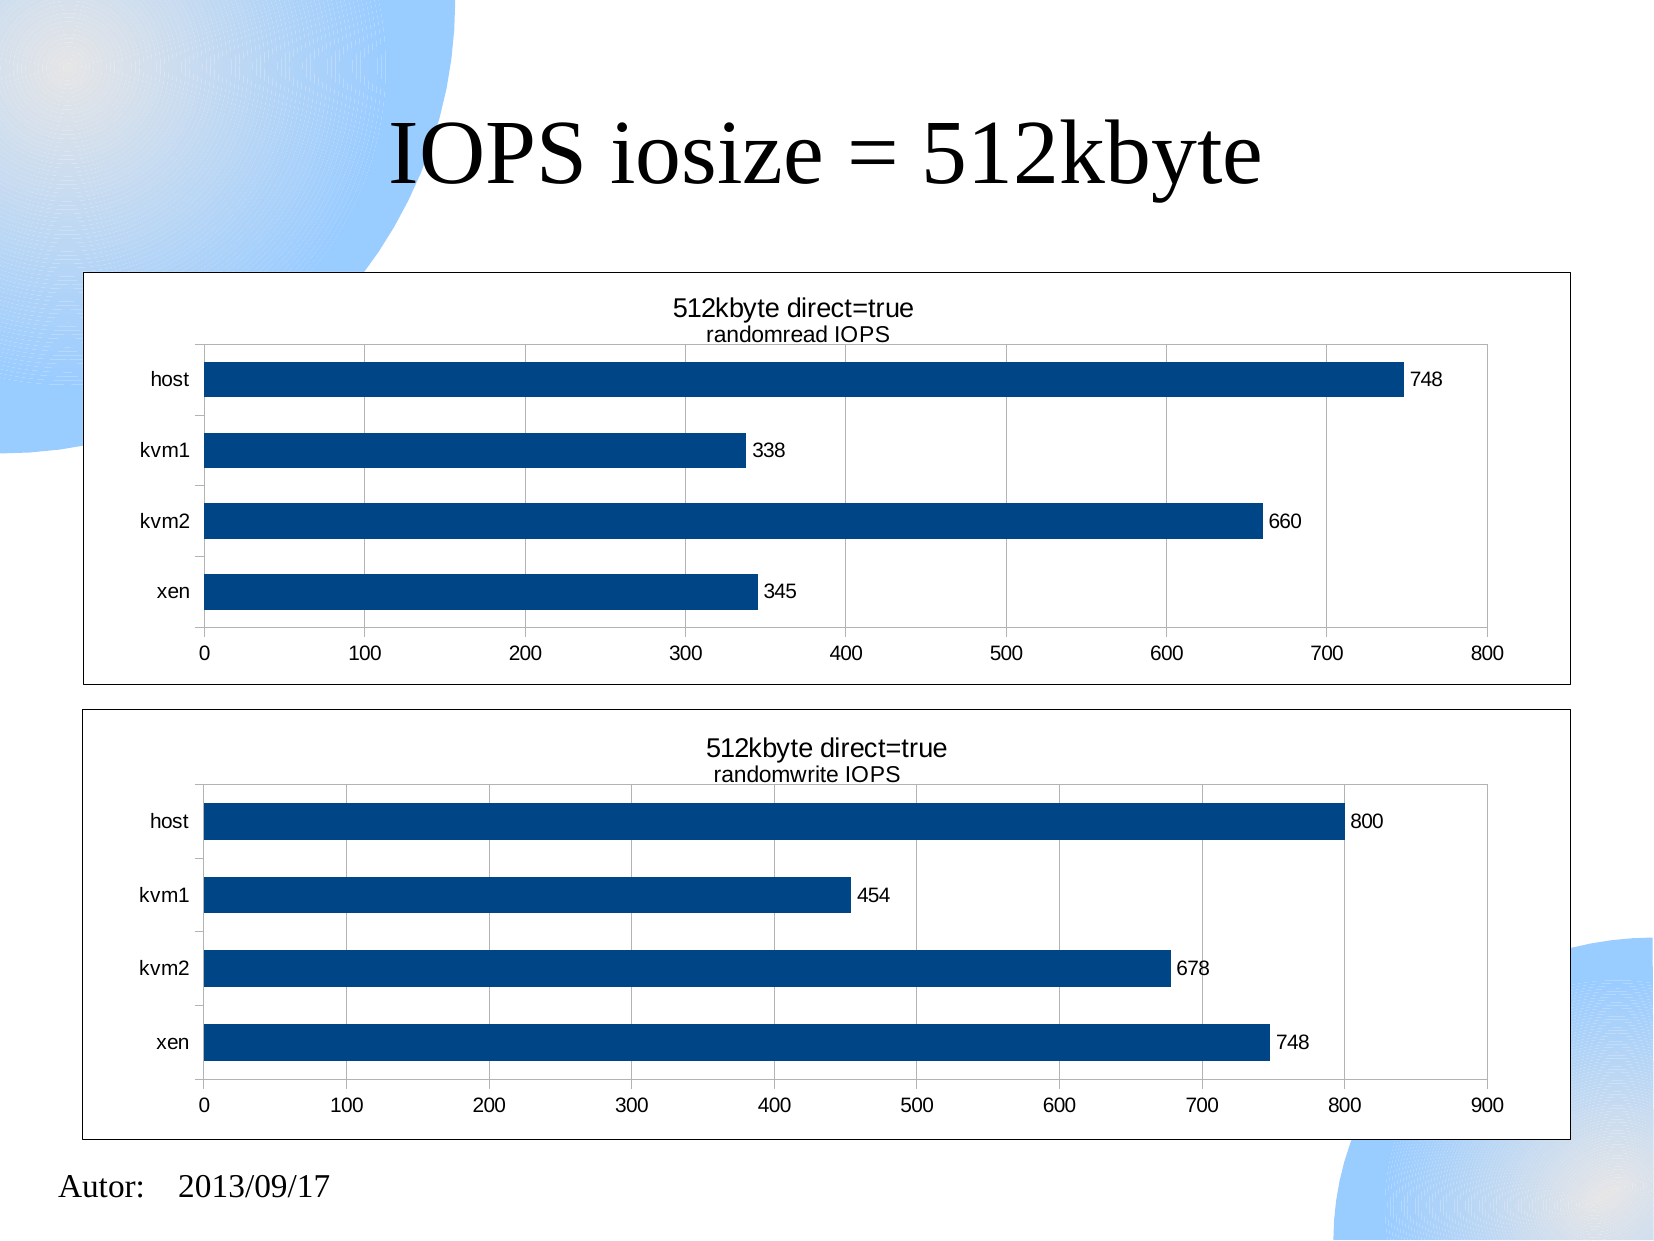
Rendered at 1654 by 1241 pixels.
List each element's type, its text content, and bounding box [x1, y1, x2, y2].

title IOPS iosize = 512kbyte [82, 49, 1571, 257]
chart [82, 271, 1571, 686]
chart [82, 708, 1571, 1140]
